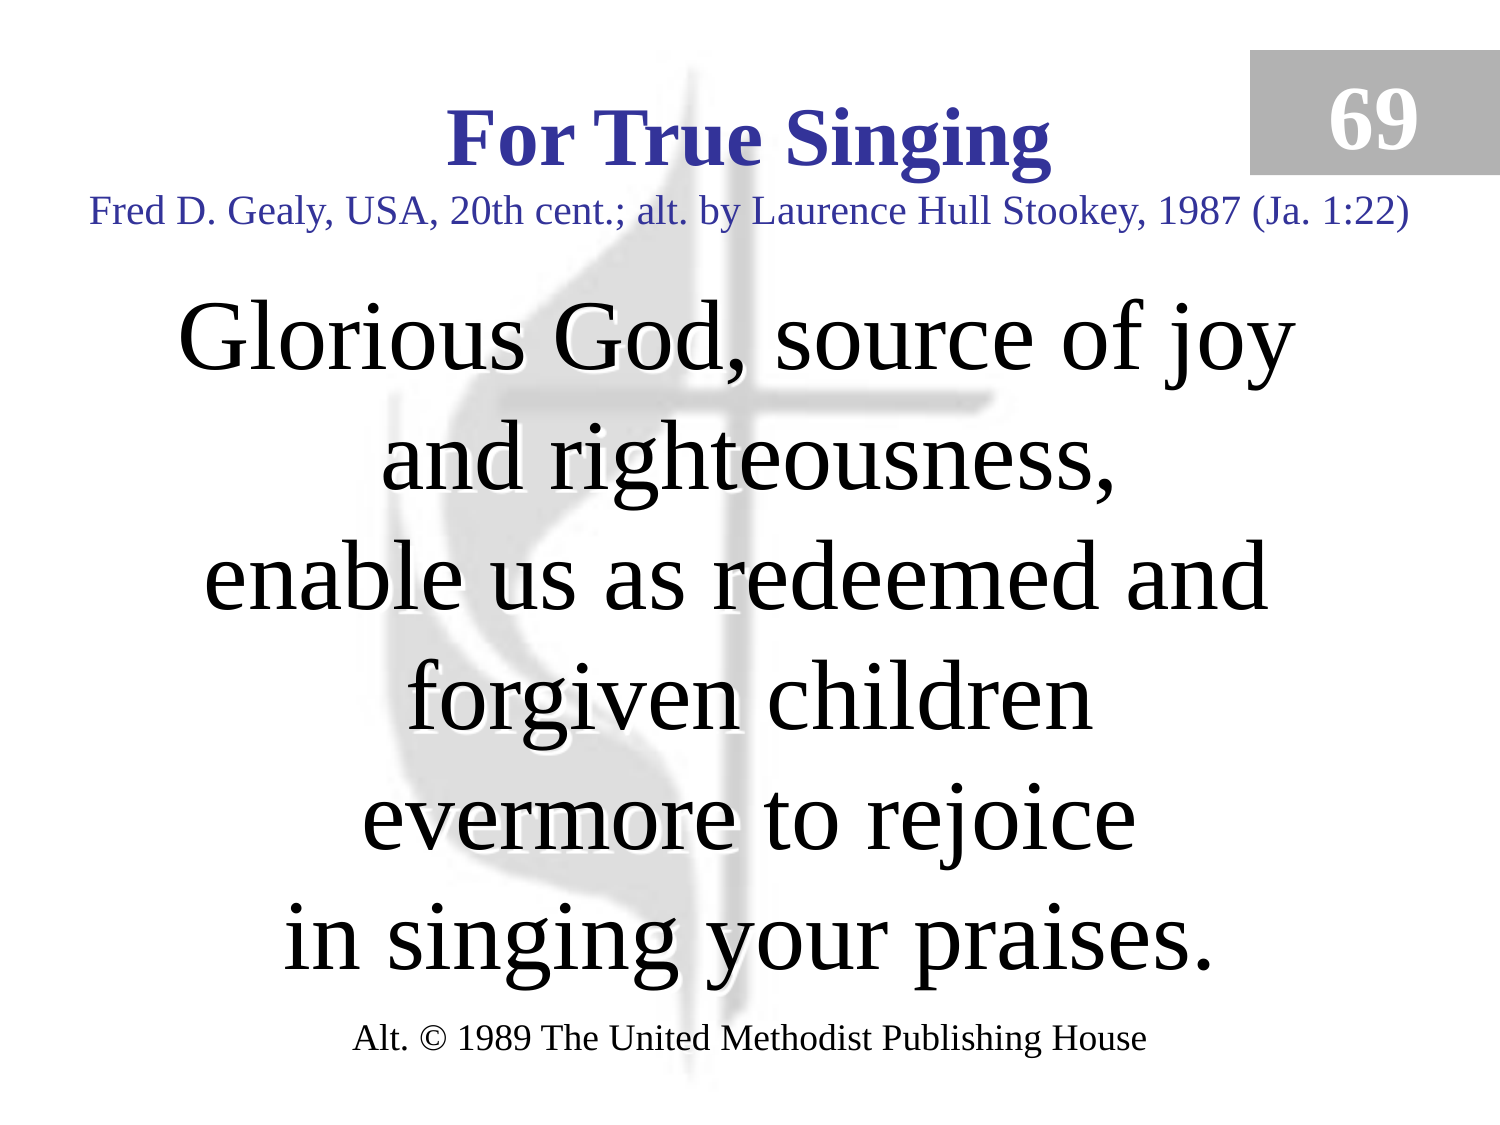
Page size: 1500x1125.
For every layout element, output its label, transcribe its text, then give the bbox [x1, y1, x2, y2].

text_box Glorious God, source of joy and righteousness, enable us as redeemed and forgiven children evermore to rejoice in singing your praises. Alt. © 1989 The United Methodist Publishing House [0, 262, 1500, 1066]
text_box 69 [1250, 50, 1500, 176]
text_box For True Singing Fred D. Gealy, USA, 20th cent.; alt. by Laurence Hull Stookey, 1987 (Ja. 1:22) [0, 75, 1500, 241]
